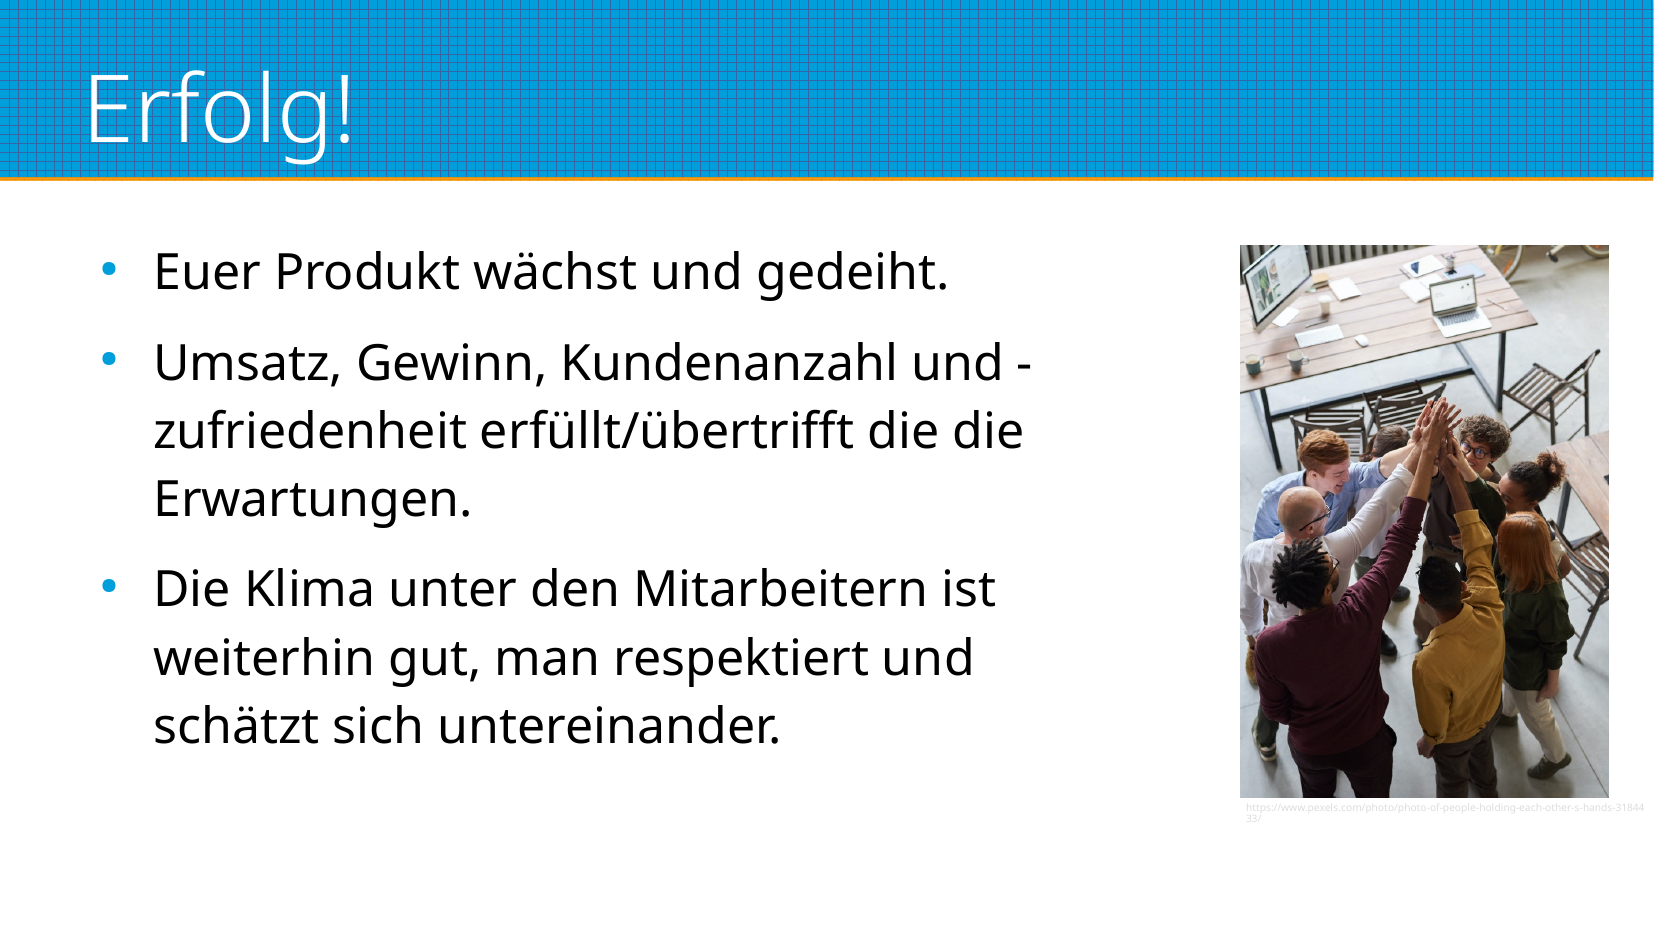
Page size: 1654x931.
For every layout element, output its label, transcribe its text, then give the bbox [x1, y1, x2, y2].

title Erfolg! [82, 14, 1571, 171]
list Euer Produkt wächst und gedeiht. Umsatz, Gewinn, Kundenanzahl und -zufriedenheit erfüllt/übertrifft die die Erwartungen. Die Klima unter den Mitarbeitern ist weiterhin gut, man respektiert und schätzt sich untereinander. [82, 236, 1123, 811]
picture [1240, 245, 1609, 798]
text_box https://www.pexels.com/photo/photo-of-people-holding-each-other-s-hands-3184433/ [1240, 802, 1654, 827]
